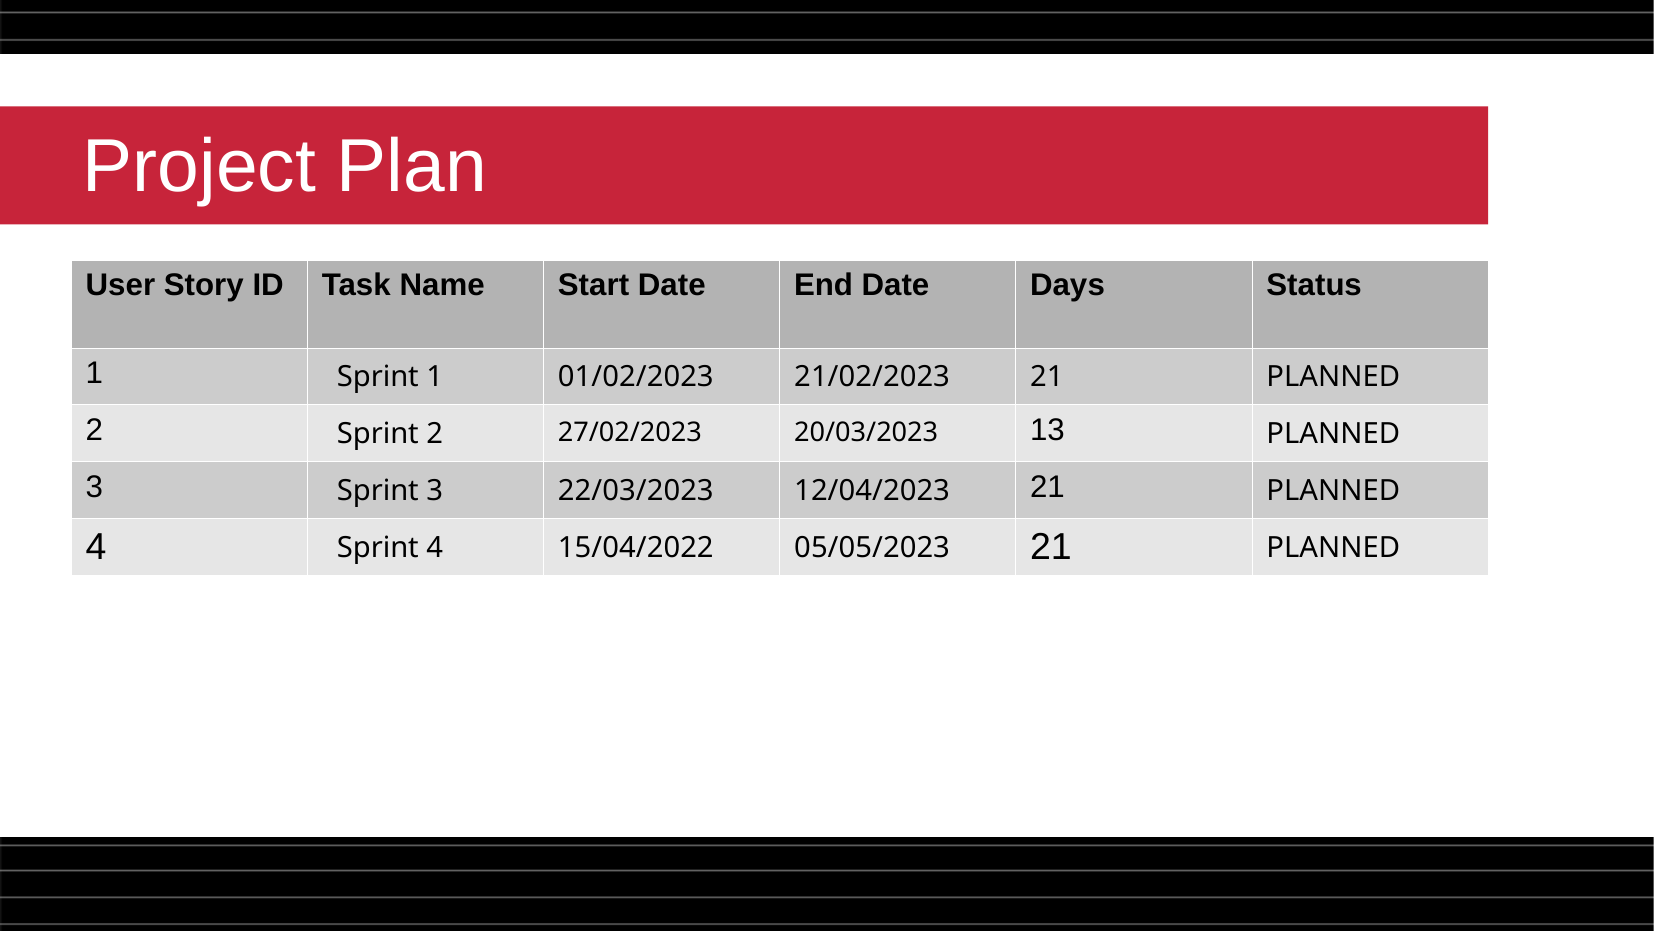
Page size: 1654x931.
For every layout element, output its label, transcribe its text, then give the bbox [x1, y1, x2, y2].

picture [0, 837, 1654, 931]
table_cell 13 [1016, 405, 1252, 461]
table_cell PLANNED [1253, 405, 1488, 461]
table_cell Sprint 3 [308, 462, 543, 518]
picture [0, 0, 1654, 54]
table_cell 22/03/2023 [544, 462, 779, 518]
table_cell Sprint 2 [308, 405, 543, 461]
title Project Plan [0, 106, 1489, 225]
table_header User Story ID [72, 261, 307, 348]
table_header Status [1253, 261, 1488, 348]
table_cell 05/05/2023 [780, 519, 1015, 575]
table_cell 12/04/2023 [780, 462, 1015, 518]
table_cell 1 [72, 349, 307, 404]
table_cell PLANNED [1253, 462, 1488, 518]
table_cell 4 [72, 519, 307, 575]
table_cell 2 [72, 405, 307, 461]
table_cell Sprint 4 [308, 519, 543, 575]
table_cell 01/02/2023 [544, 349, 779, 404]
table_header Task Name [308, 261, 543, 348]
table_cell 20/03/2023 [780, 405, 1015, 461]
table_cell PLANNED [1253, 349, 1488, 404]
table_header Days [1016, 261, 1252, 348]
table_cell 21/02/2023 [780, 349, 1015, 404]
table_header Start Date [544, 261, 779, 348]
table_cell 27/02/2023 [544, 405, 779, 461]
table_cell 21 [1016, 519, 1252, 575]
table_cell 15/04/2022 [544, 519, 779, 575]
table_cell PLANNED [1253, 519, 1488, 575]
table_cell 3 [72, 462, 307, 518]
table_header End Date [780, 261, 1015, 348]
table_cell 21 [1016, 349, 1252, 404]
table_cell 21 [1016, 462, 1252, 518]
table_cell Sprint 1 [308, 349, 543, 404]
